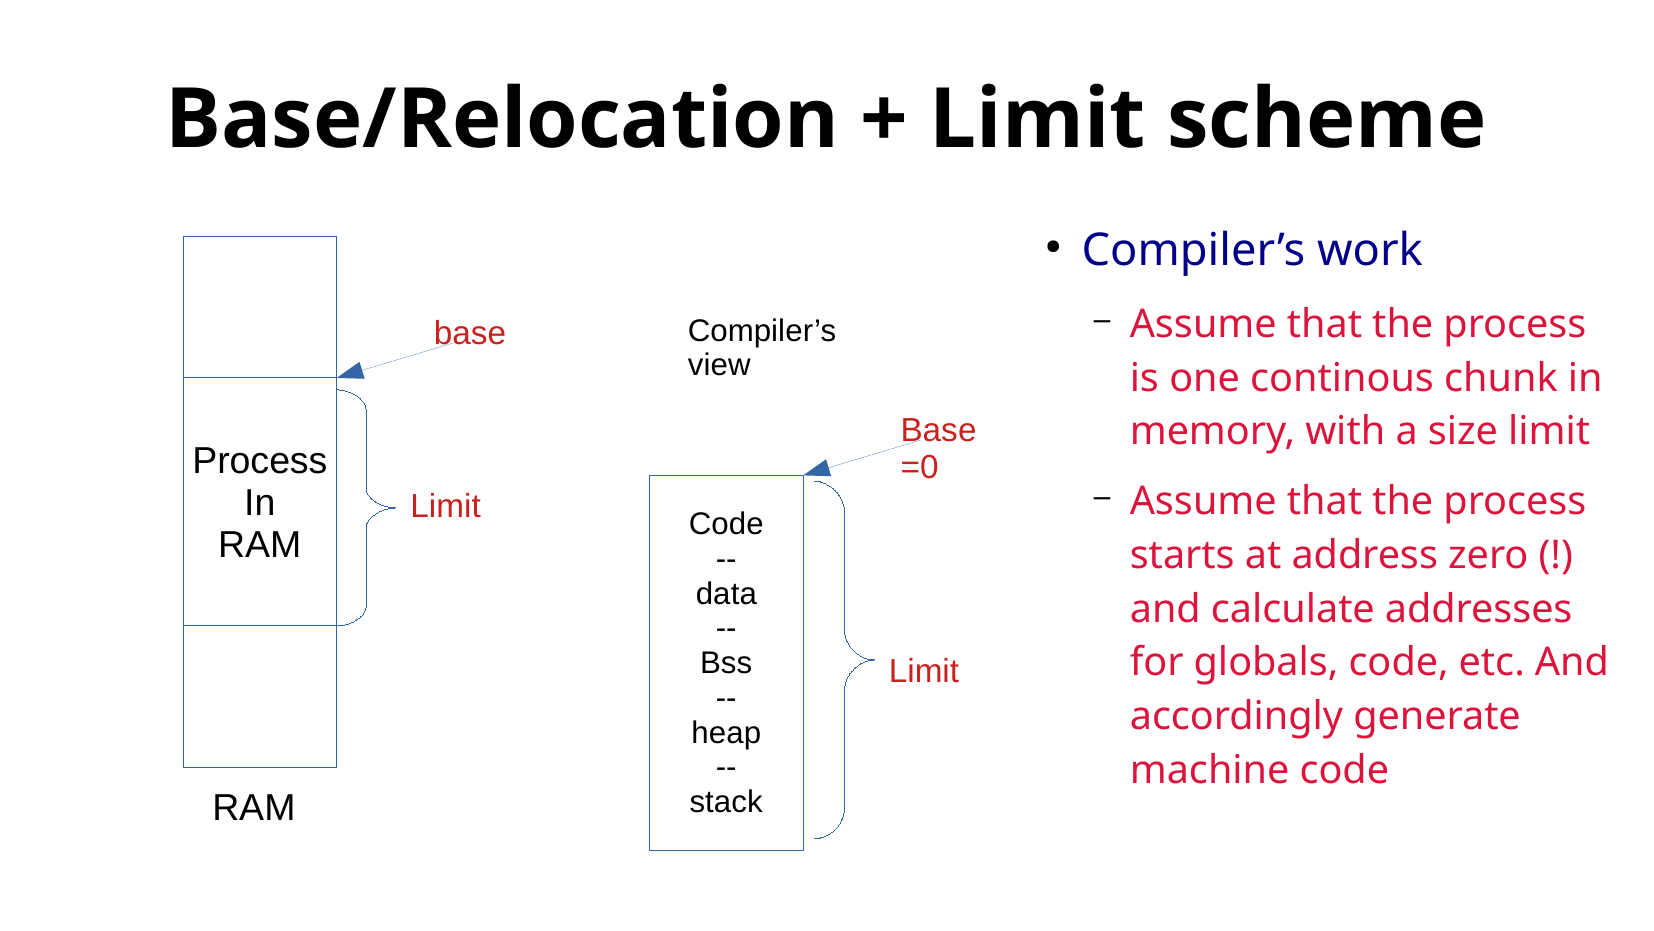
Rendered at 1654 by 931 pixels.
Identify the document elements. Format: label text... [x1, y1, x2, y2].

text_box Base =0 [885, 404, 999, 504]
text_box base [419, 307, 532, 406]
text_box Limit [874, 645, 987, 745]
text_box Limit [395, 479, 508, 579]
text_box Process In RAM [183, 377, 337, 625]
text_box [183, 625, 337, 768]
text_box Code -- data -- Bss -- heap -- stack [649, 475, 804, 851]
title Base/Relocation + Limit scheme [82, 37, 1571, 193]
list Compiler’s work Assume that the process is one continous chunk in memory, with a size limit Assume that the process starts at address zero (!) and calculate addresses for globals, code, etc. And accordingly generate machine code [1033, 217, 1619, 910]
text_box [183, 236, 337, 377]
text_box Compiler’s view [673, 305, 852, 390]
text_box RAM [112, 779, 396, 837]
